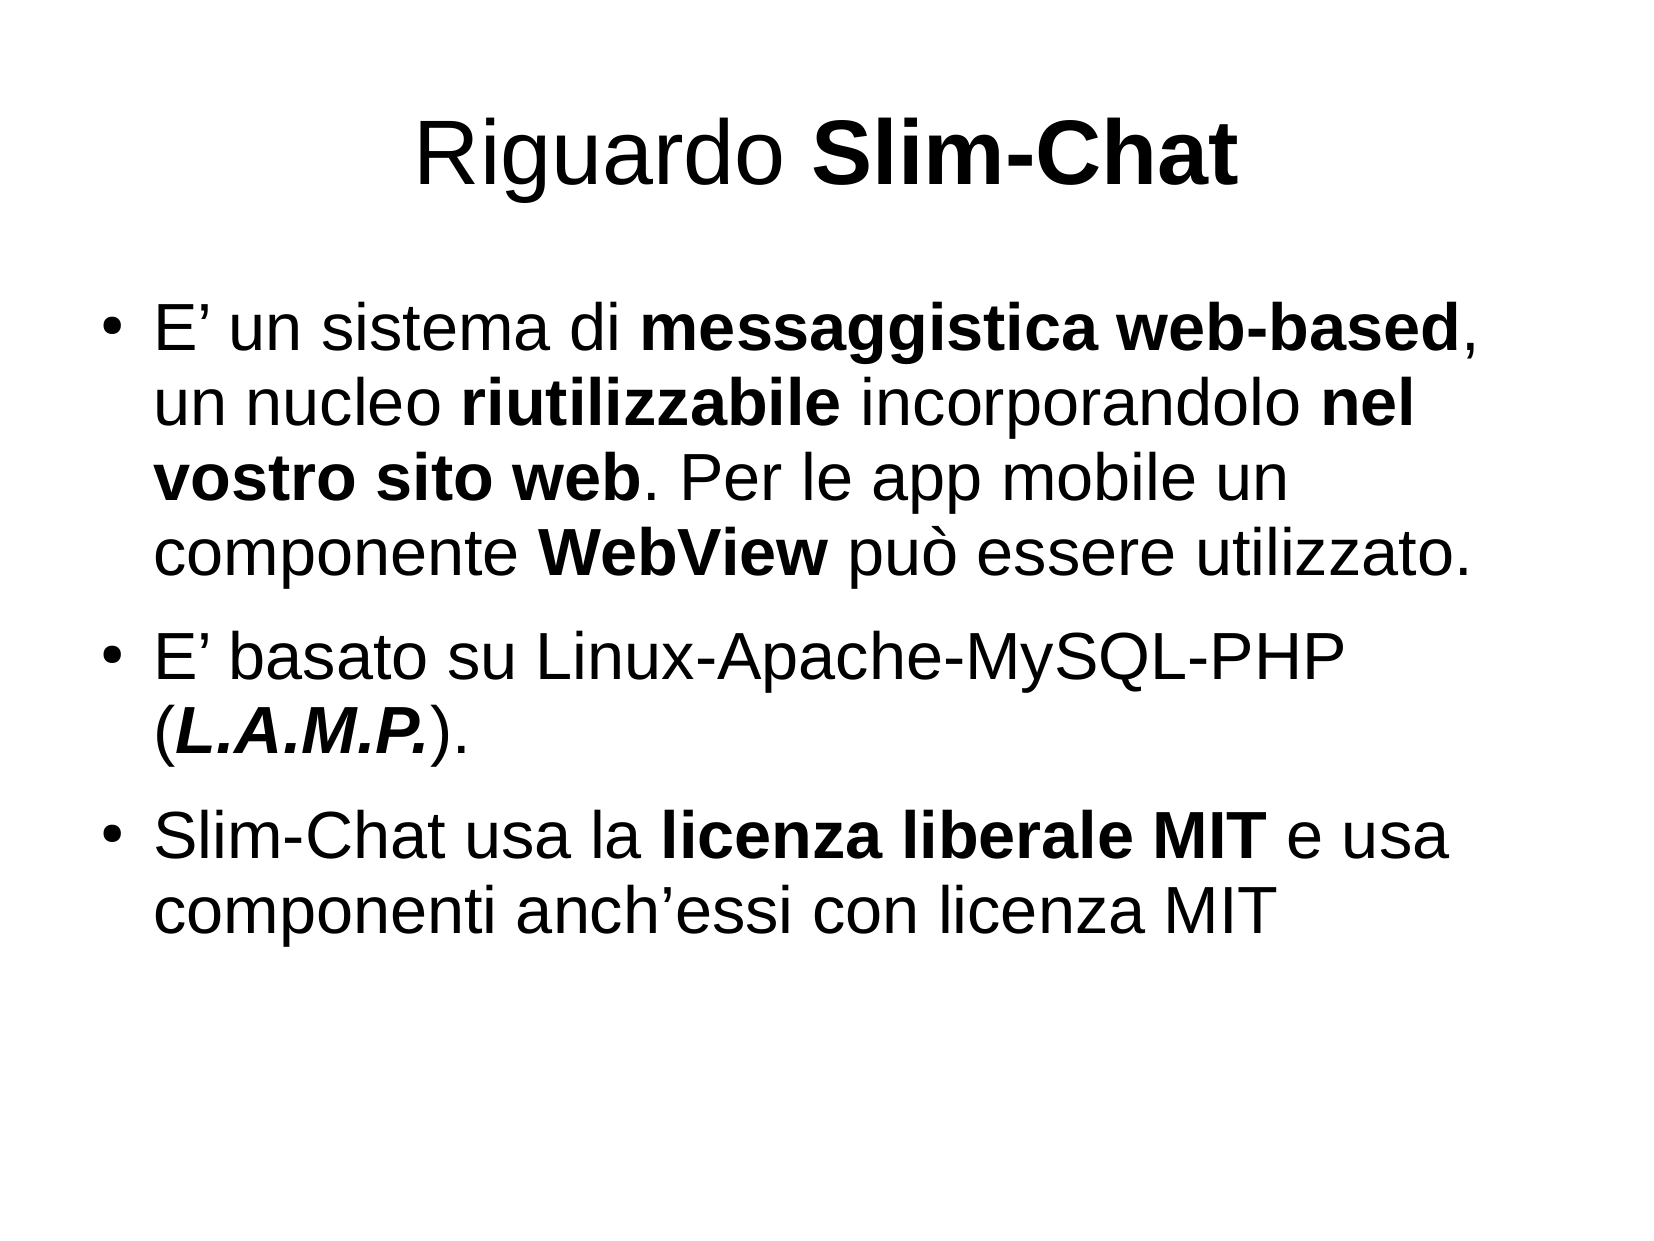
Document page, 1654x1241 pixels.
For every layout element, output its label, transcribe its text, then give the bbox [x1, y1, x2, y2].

title Riguardo Slim-Chat [82, 49, 1571, 257]
list E’ un sistema di messaggistica web-based, un nucleo riutilizzabile incorporandolo nel vostro sito web. Per le app mobile un componente WebView può essere utilizzato. E’ basato su Linux-Apache-MySQL-PHP (L.A.M.P.). Slim-Chat usa la licenza liberale MIT e usa componenti anch’essi con licenza MIT [82, 290, 1571, 1010]
